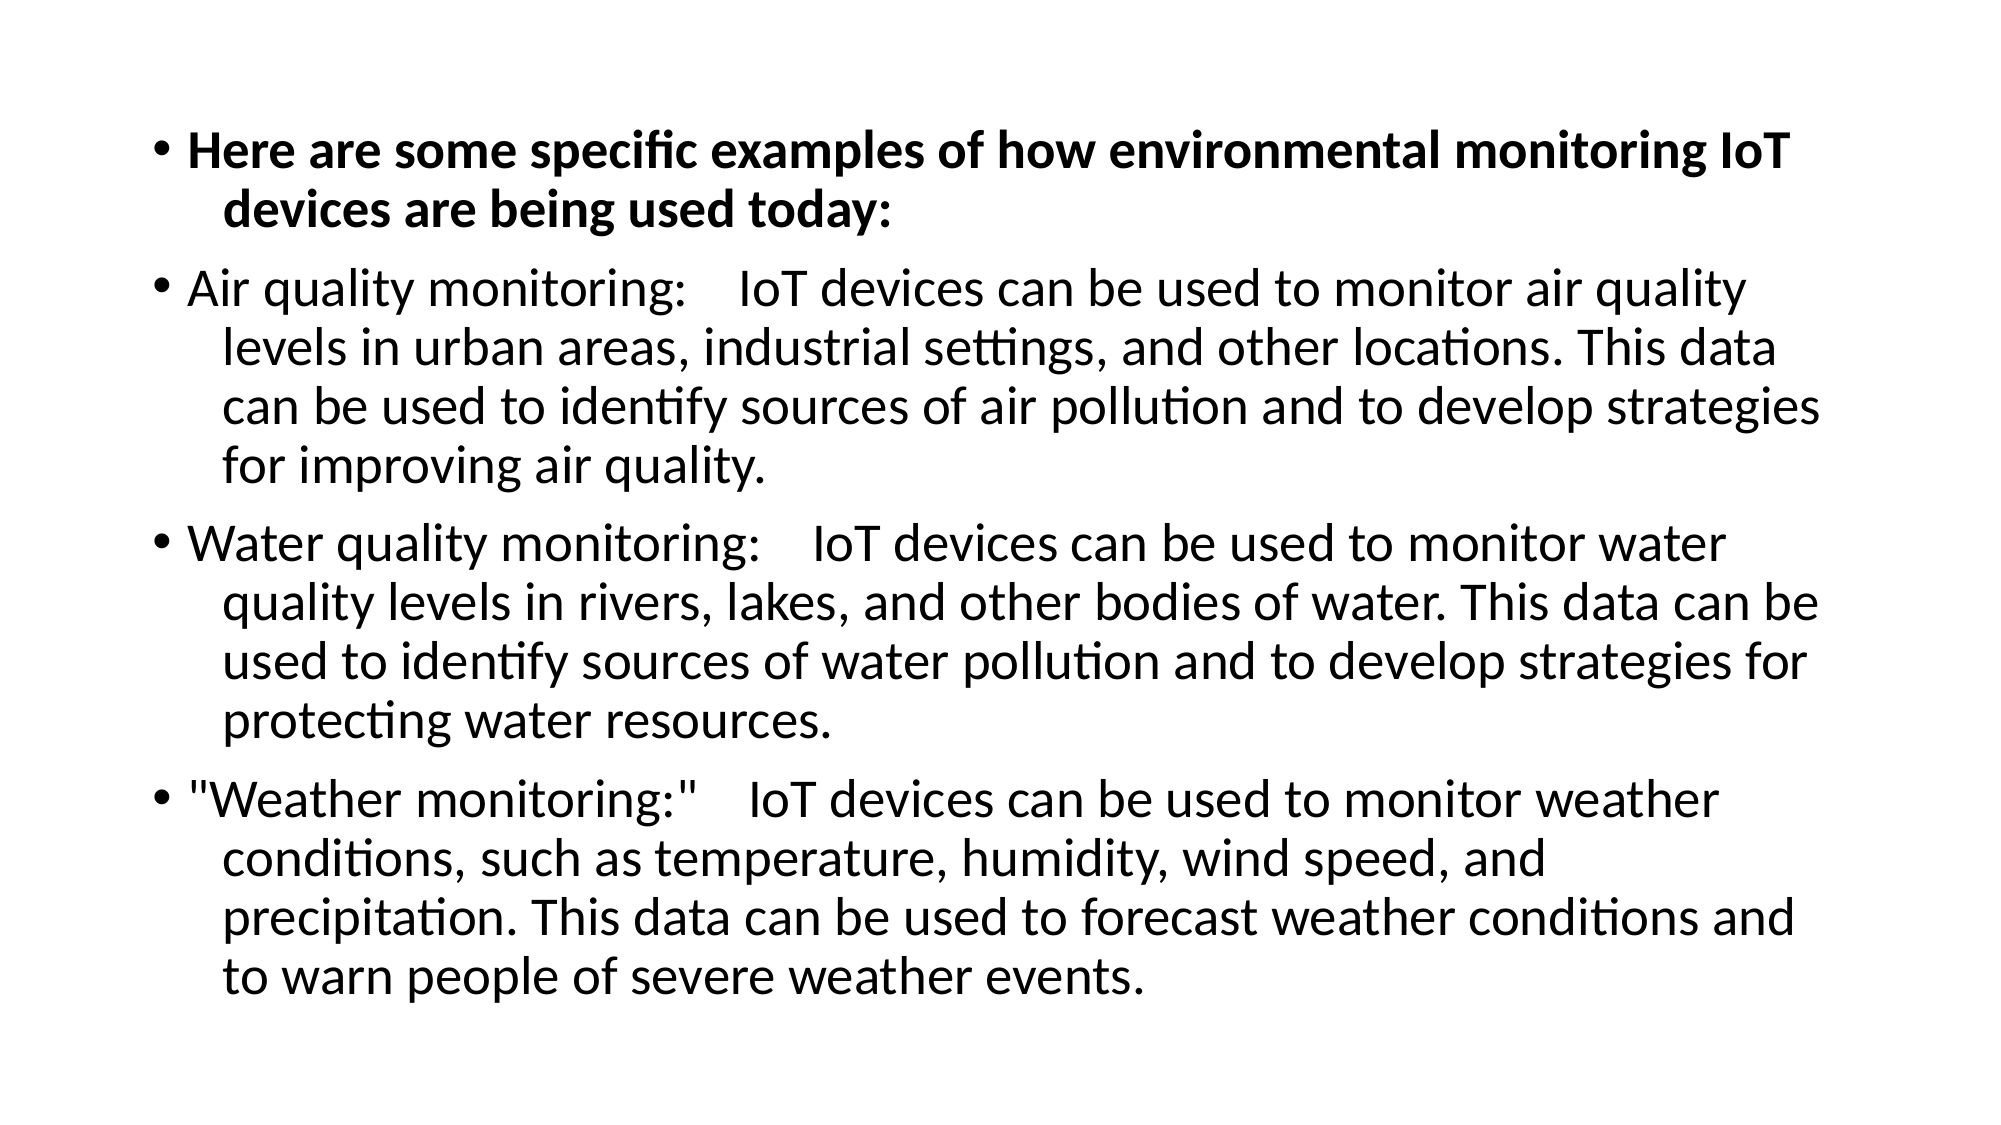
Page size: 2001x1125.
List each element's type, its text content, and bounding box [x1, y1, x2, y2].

list Here are some specific examples of how environmental monitoring IoT devices are being used today: Air quality monitoring: IoT devices can be used to monitor air quality levels in urban areas, industrial settings, and other locations. This data can be used to identify sources of air pollution and to develop strategies for improving air quality. Water quality monitoring: IoT devices can be used to monitor water quality levels in rivers, lakes, and other bodies of water. This data can be used to identify sources of water pollution and to develop strategies for protecting water resources. "Weather monitoring:" IoT devices can be used to monitor weather conditions, such as temperature, humidity, wind speed, and precipitation. This data can be used to forecast weather conditions and to warn people of severe weather events. [137, 113, 1863, 1014]
